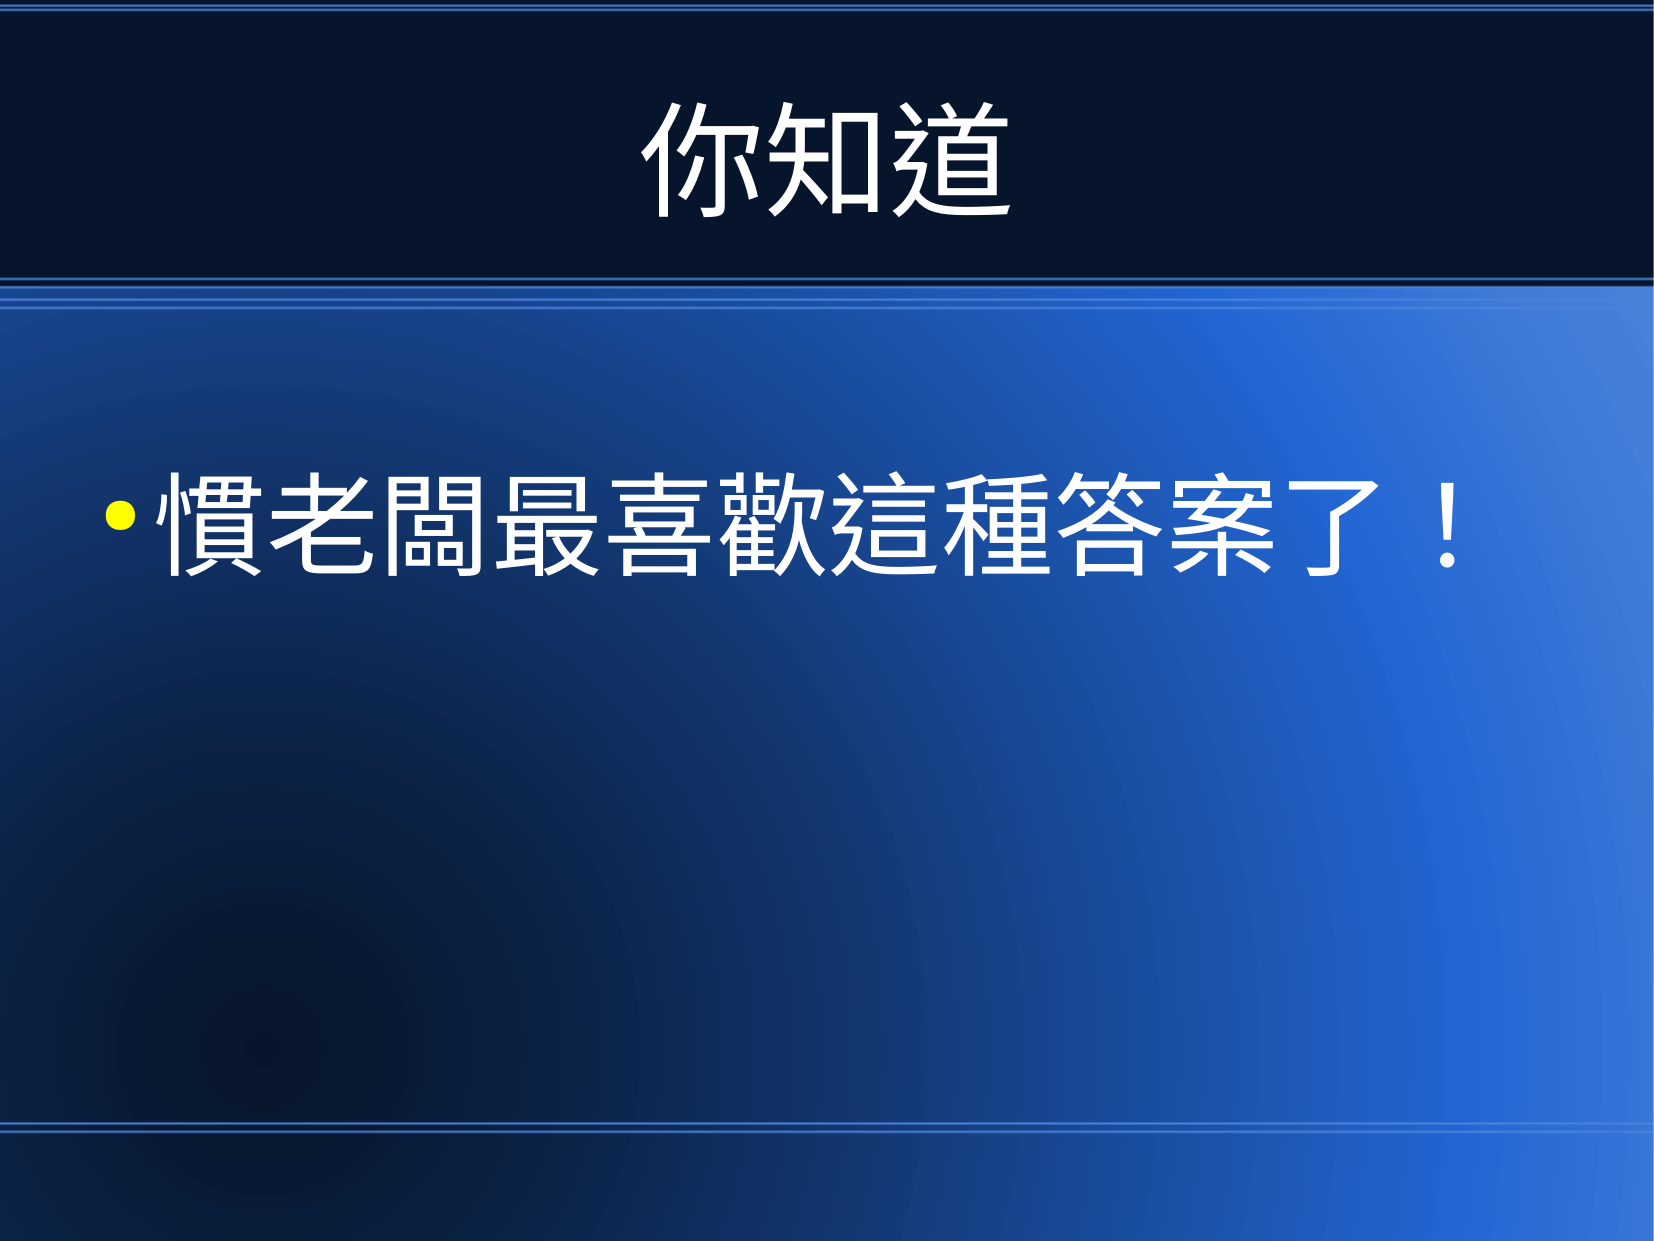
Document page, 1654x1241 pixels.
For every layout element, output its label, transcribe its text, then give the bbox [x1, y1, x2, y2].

title 你知道 [82, 49, 1571, 257]
picture [0, 0, 1654, 1241]
list 慣老闆最喜歡這種答案了！ [82, 355, 1571, 1241]
